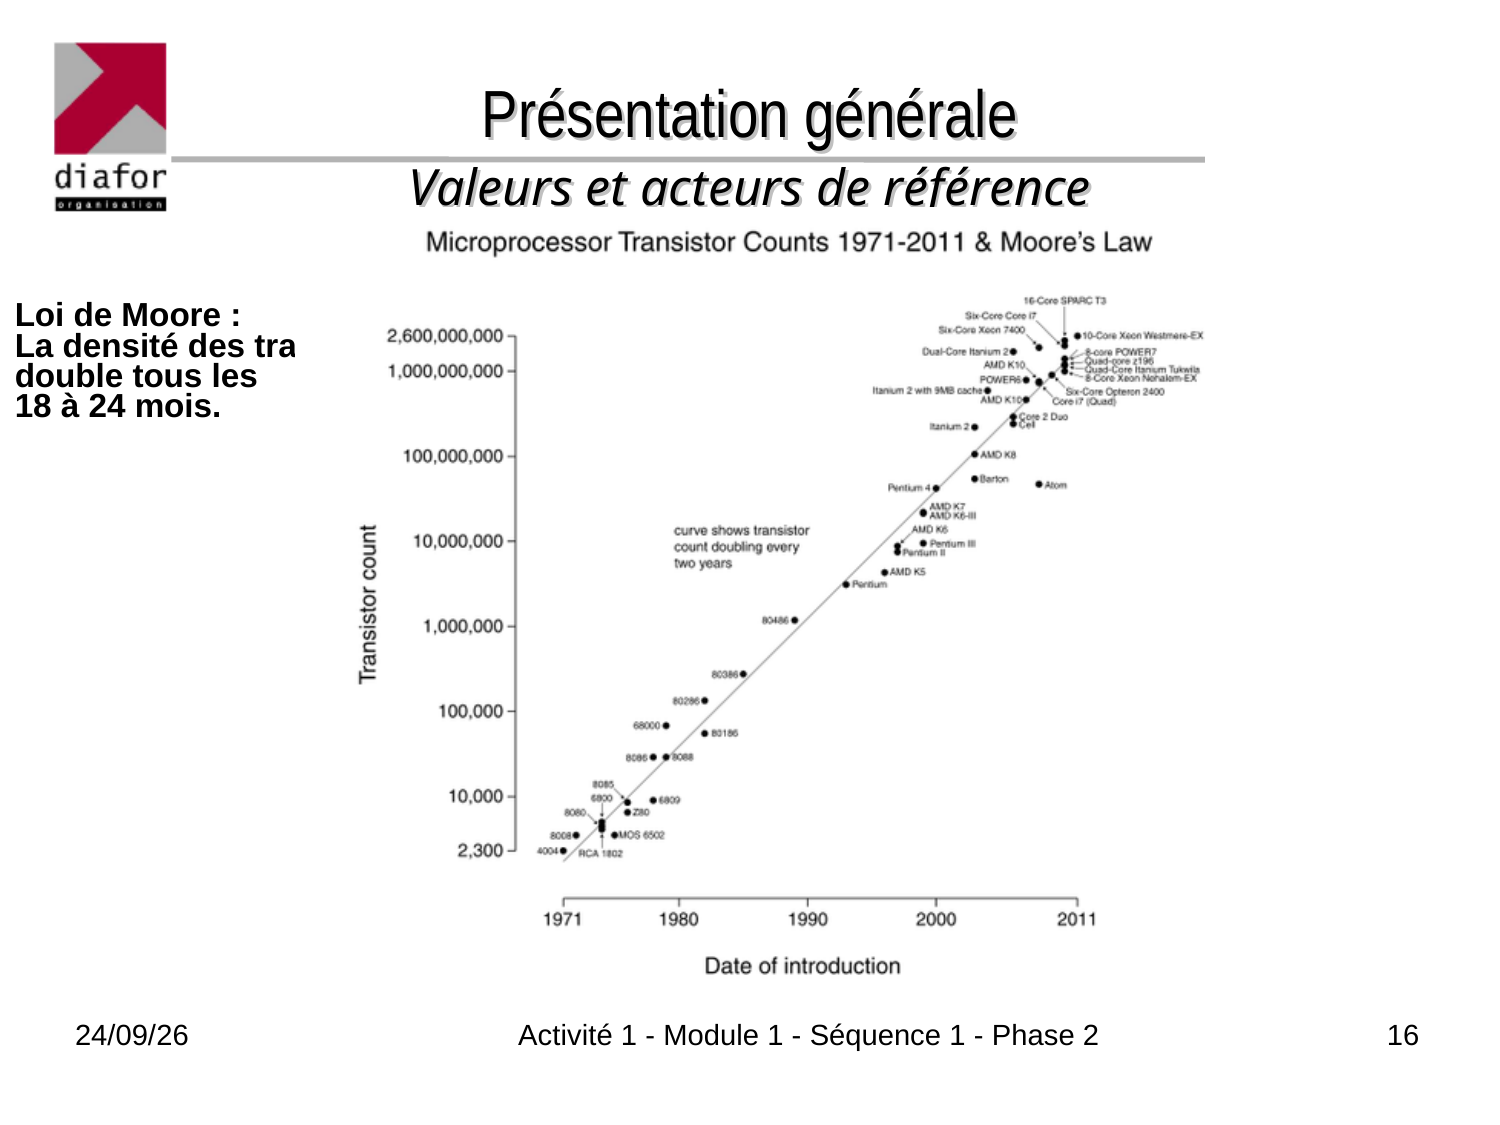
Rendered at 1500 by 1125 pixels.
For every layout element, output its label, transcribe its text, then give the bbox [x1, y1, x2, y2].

text_box Loi de Moore : La densité des transistors double tous les 18 à 24 mois. [0, 295, 295, 432]
picture [295, 207, 1243, 1018]
picture [53, 42, 168, 213]
title Présentation générale Valeurs et acteurs de référence [75, 45, 1426, 250]
